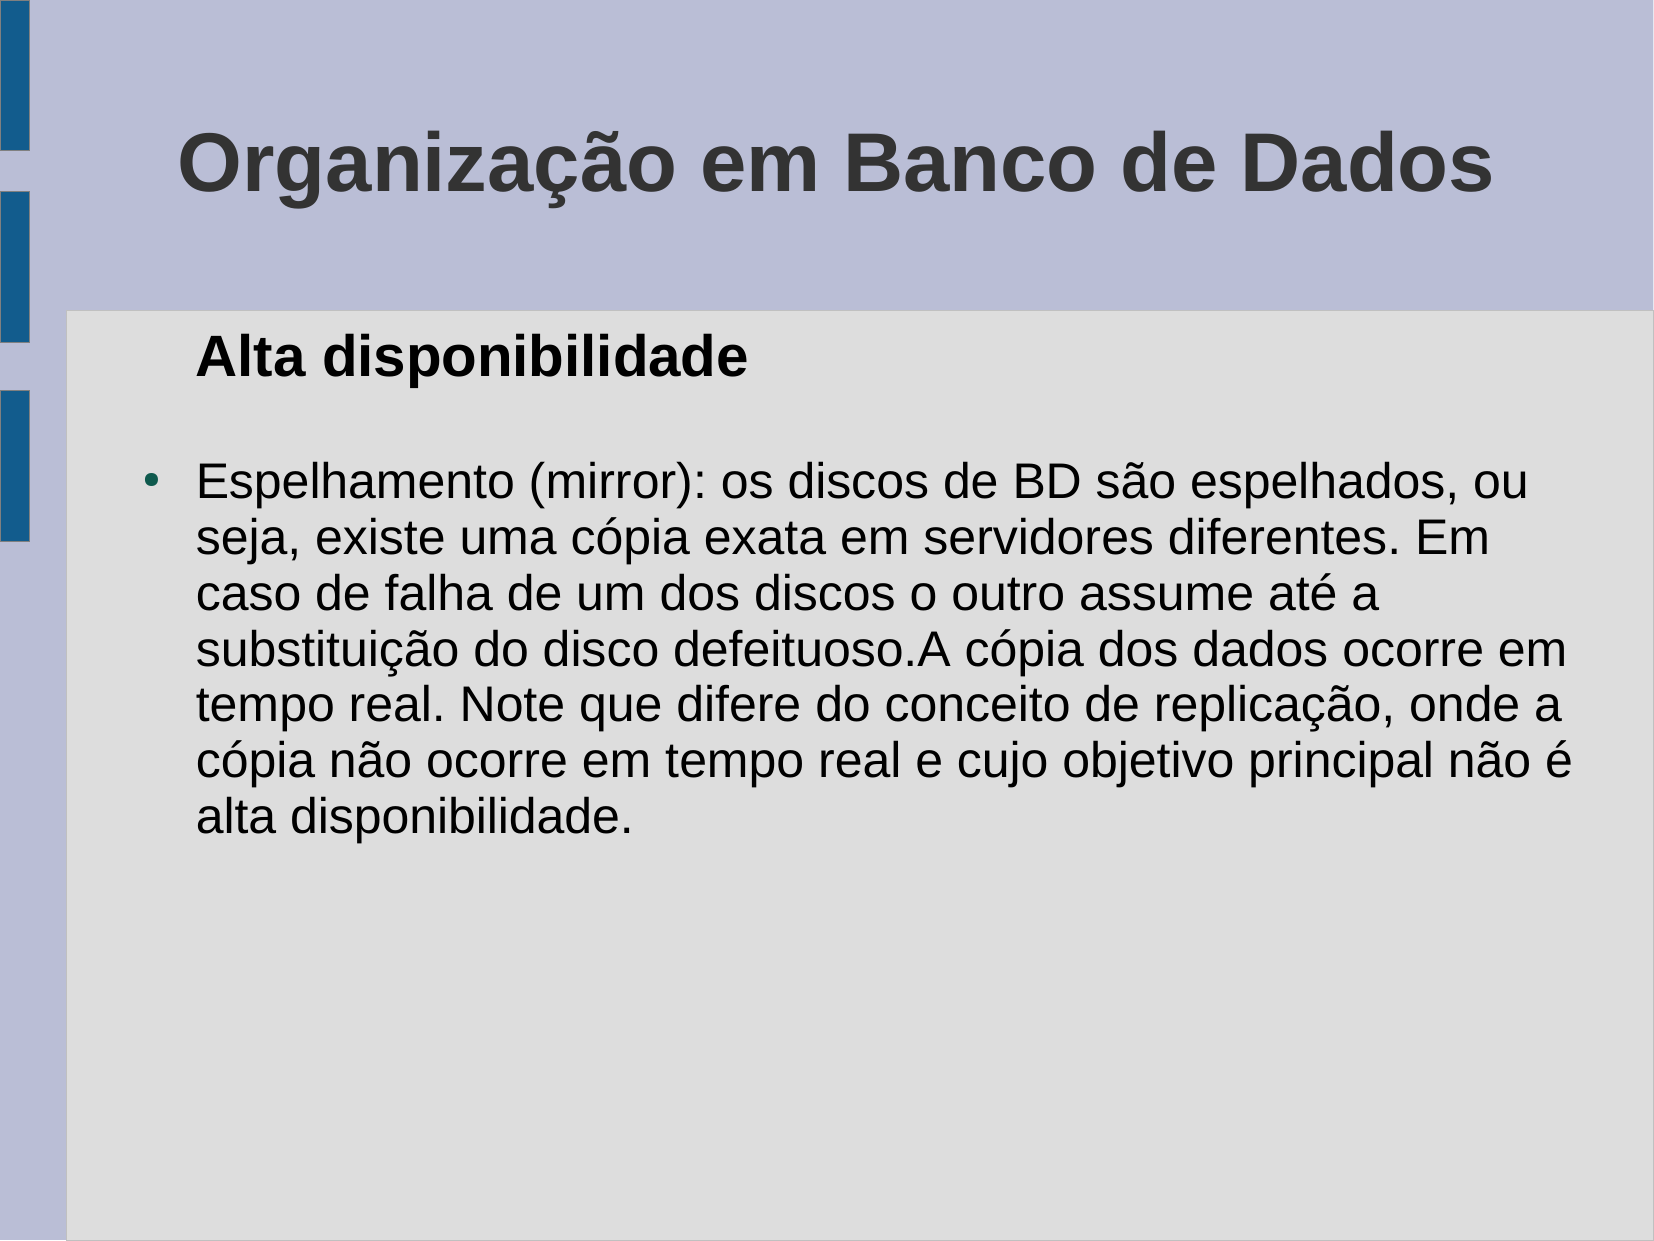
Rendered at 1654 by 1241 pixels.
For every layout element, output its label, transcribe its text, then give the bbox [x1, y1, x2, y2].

list Alta disponibilidade Espelhamento (mirror): os discos de BD são espelhados, ou seja, existe uma cópia exata em servidores diferentes. Em caso de falha de um dos discos o outro assume até a substituição do disco defeituoso.A cópia dos dados ocorre em tempo real. Note que difere do conceito de replicação, onde a cópia não ocorre em tempo real e cujo objetivo principal não é alta disponibilidade. [124, 323, 1597, 1217]
title Organização em Banco de Dados [82, 59, 1592, 267]
